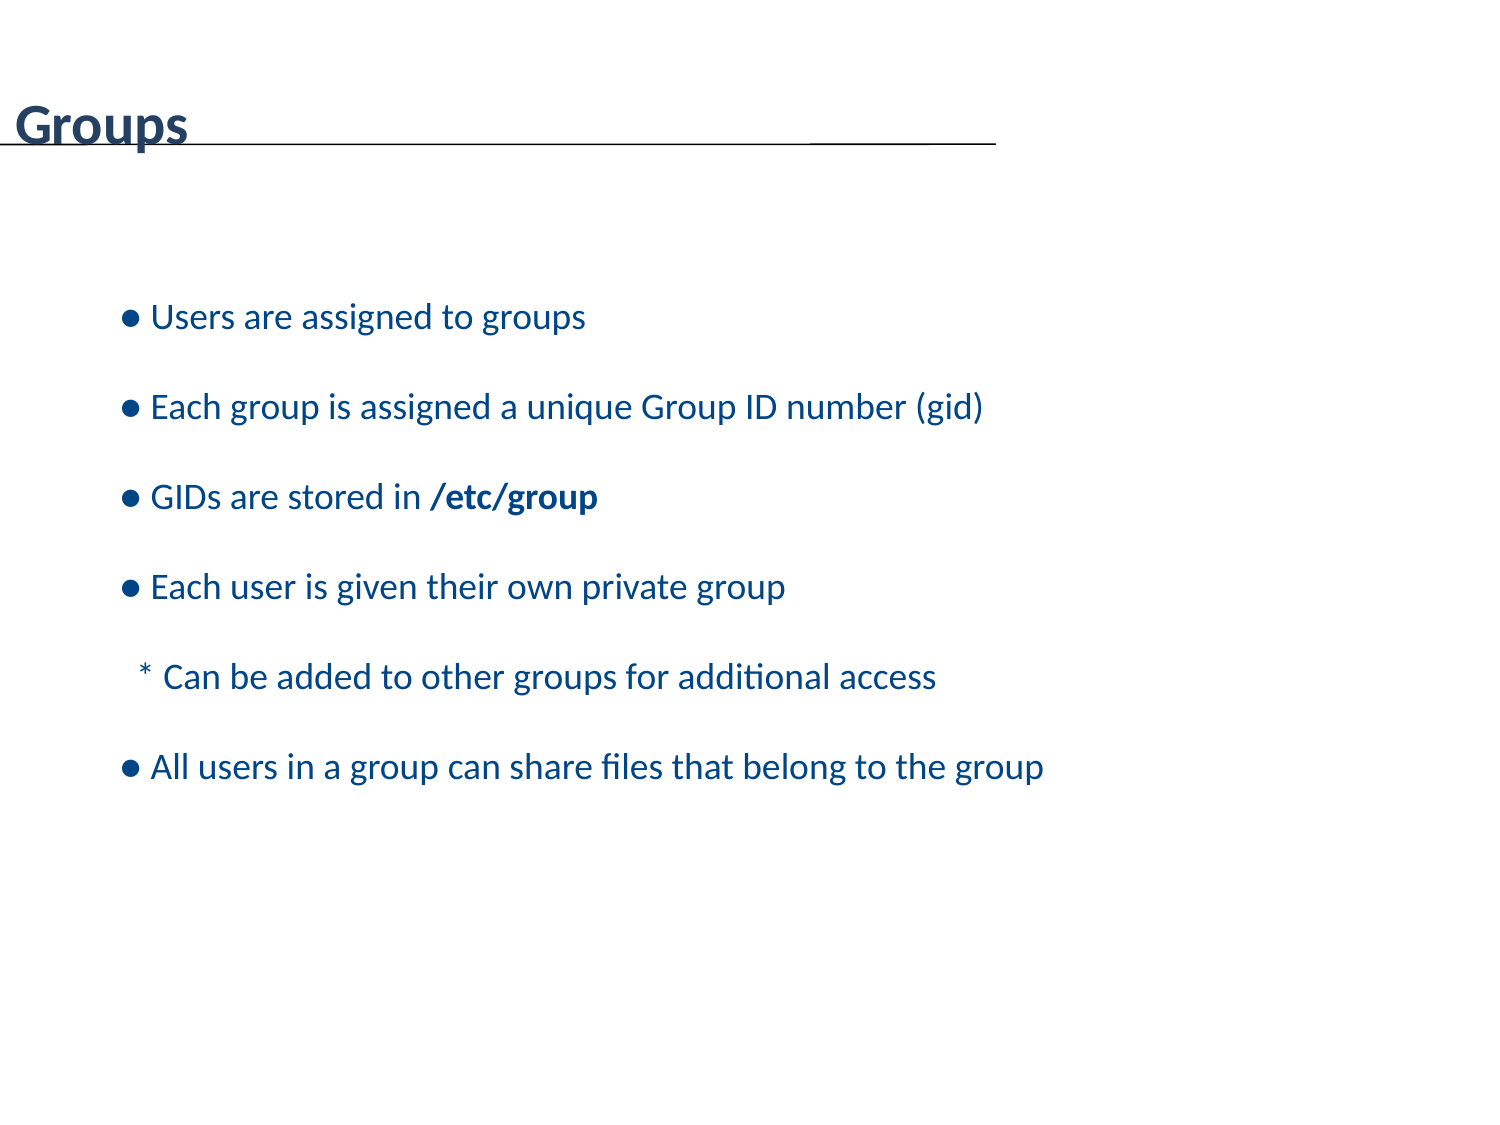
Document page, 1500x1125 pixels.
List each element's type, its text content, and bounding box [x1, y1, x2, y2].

text_box Groups [0, 79, 1051, 165]
text_box ● Users are assigned to groups ● Each group is assigned a unique Group ID number (gid) ● GIDs are stored in /etc/group ● Each user is given their own private group * Can be added to other groups for additional access ● All users in a group can share files that belong to the group [104, 239, 1380, 795]
